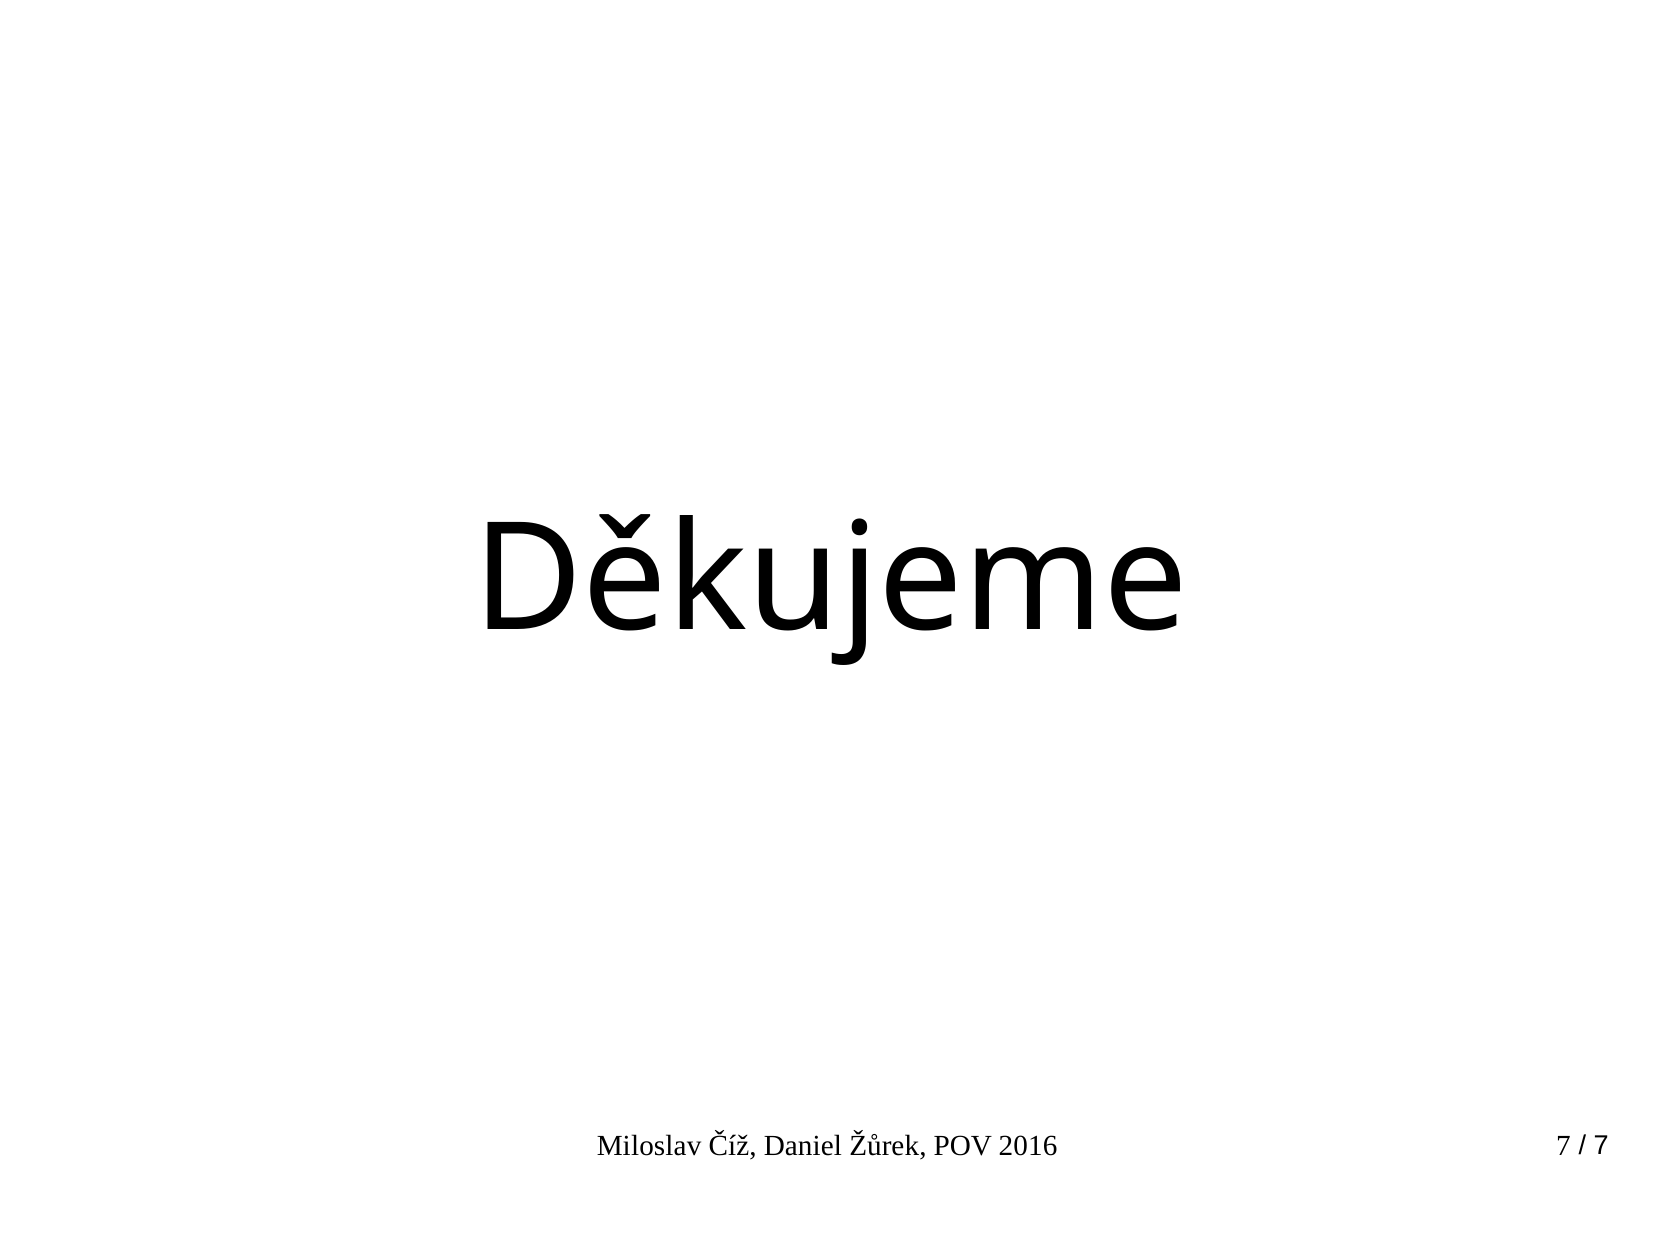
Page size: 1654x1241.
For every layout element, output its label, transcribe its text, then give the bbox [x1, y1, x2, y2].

title Děkujeme [86, 466, 1576, 677]
text_box / 7 [1578, 1129, 1654, 1241]
